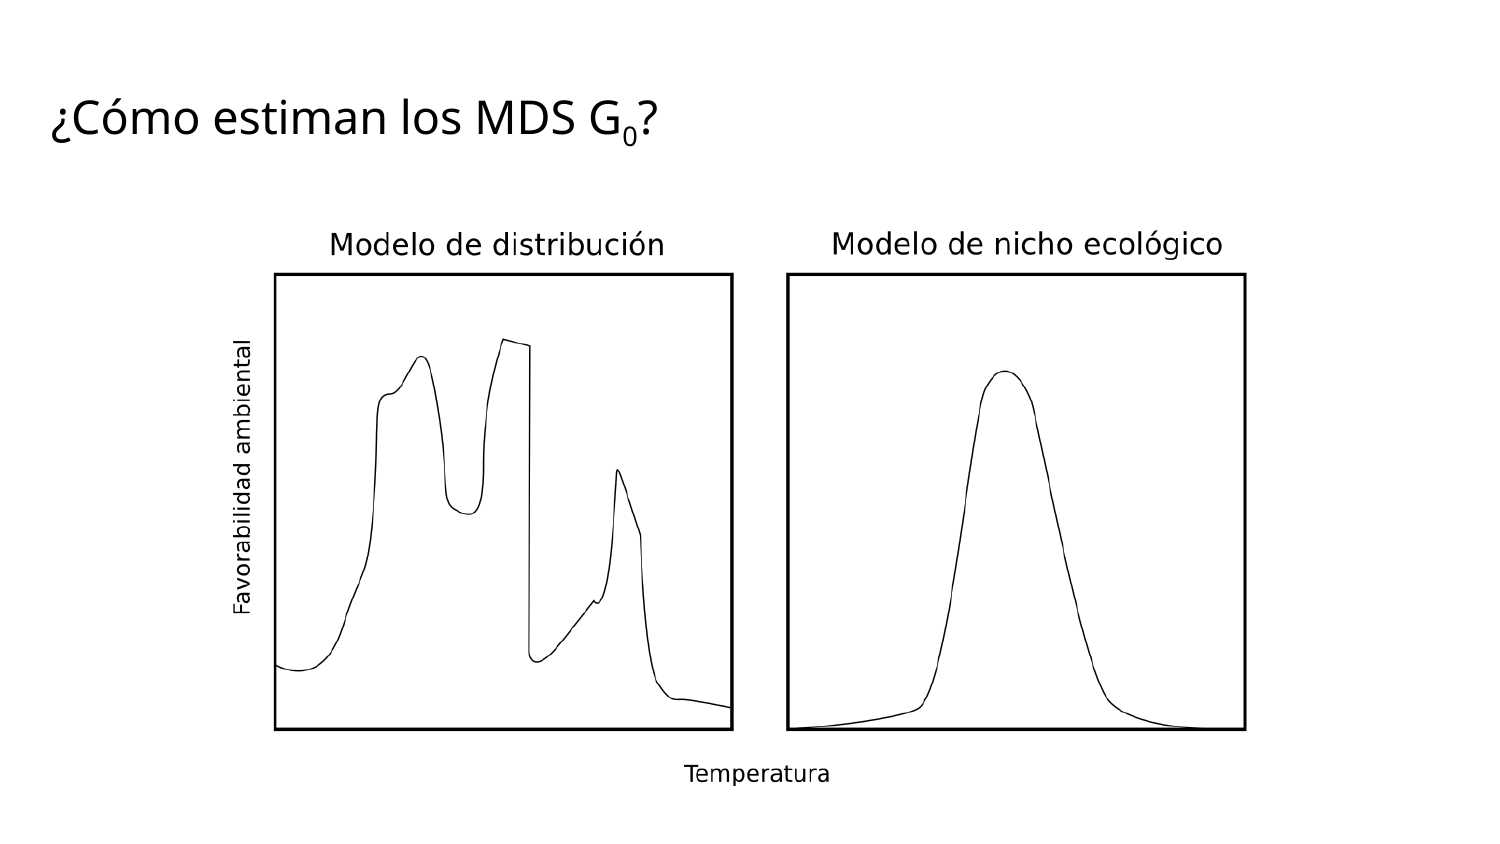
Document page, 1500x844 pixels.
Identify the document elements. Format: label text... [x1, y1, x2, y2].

title ¿Cómo estiman los MDS G0? [51, 72, 1449, 167]
picture [219, 188, 1261, 797]
